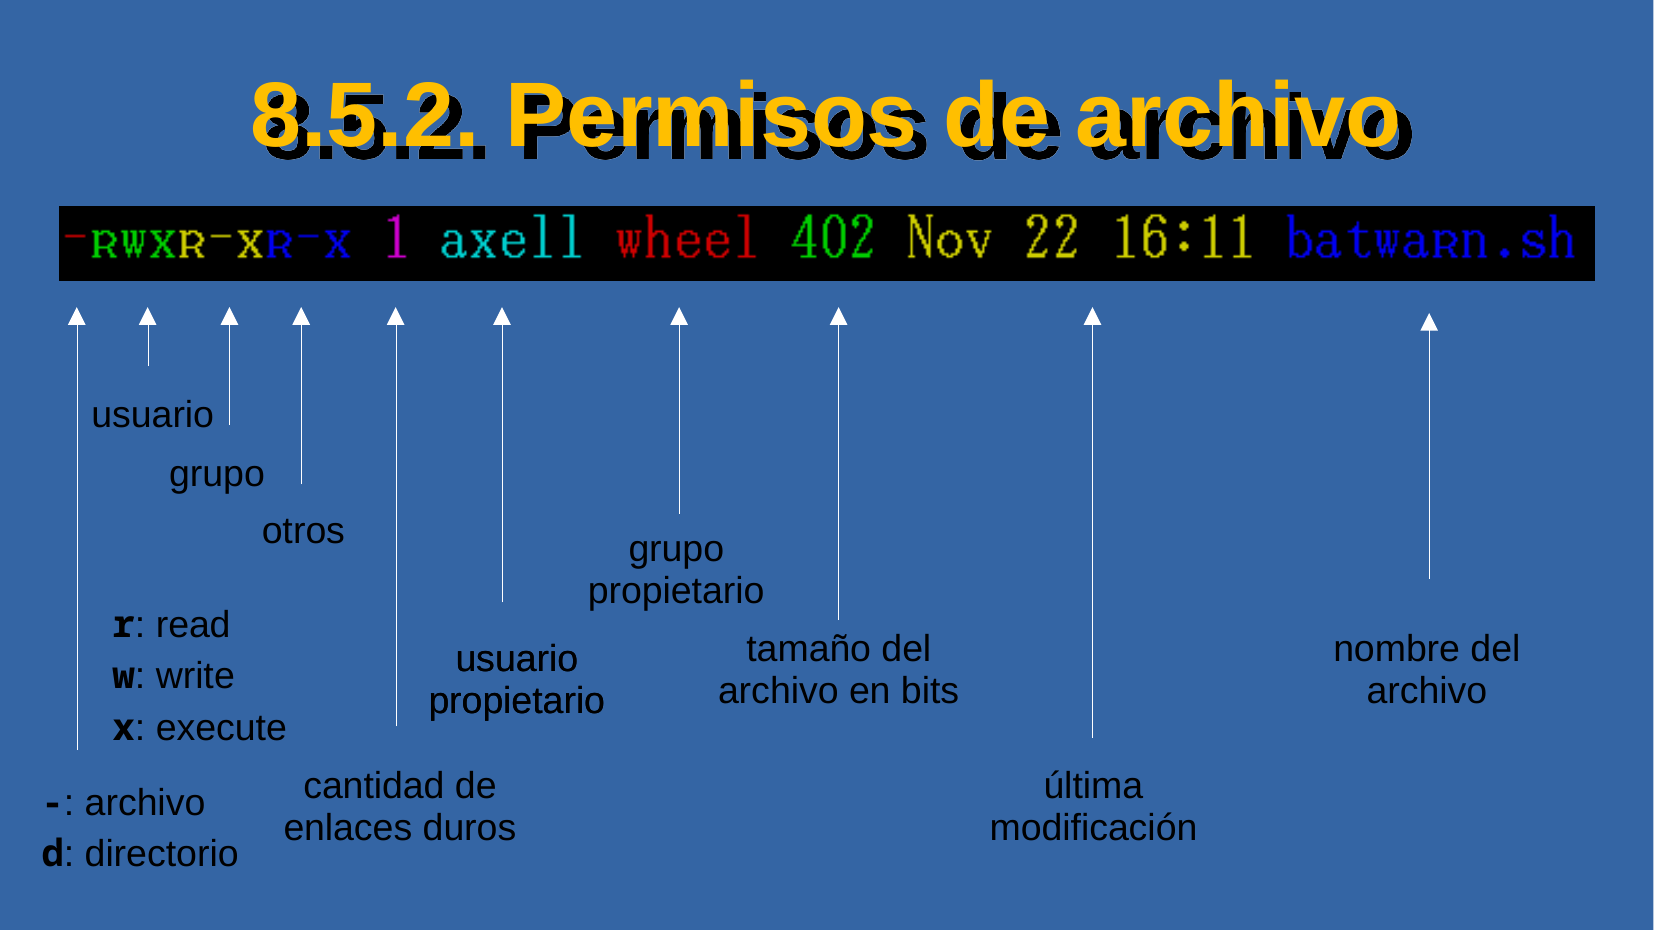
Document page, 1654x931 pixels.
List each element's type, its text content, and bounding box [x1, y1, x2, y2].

text_box grupo propietario [572, 519, 780, 619]
title 8.5.2. Permisos de archivo [82, 37, 1571, 193]
picture [59, 206, 1595, 281]
text_box tamaño del archivo en bits [702, 620, 975, 719]
text_box grupo [154, 445, 280, 502]
text_box nombre del archivo [1318, 620, 1536, 719]
text_box usuario propietario [413, 630, 621, 730]
text_box última modificación [974, 757, 1213, 857]
text_box cantidad de enlaces duros [268, 757, 532, 857]
text_box r: read w: write x: execute [97, 590, 302, 736]
text_box usuario [76, 386, 230, 443]
text_box otros [247, 501, 361, 559]
text_box -: archivo d: directorio [26, 767, 254, 870]
